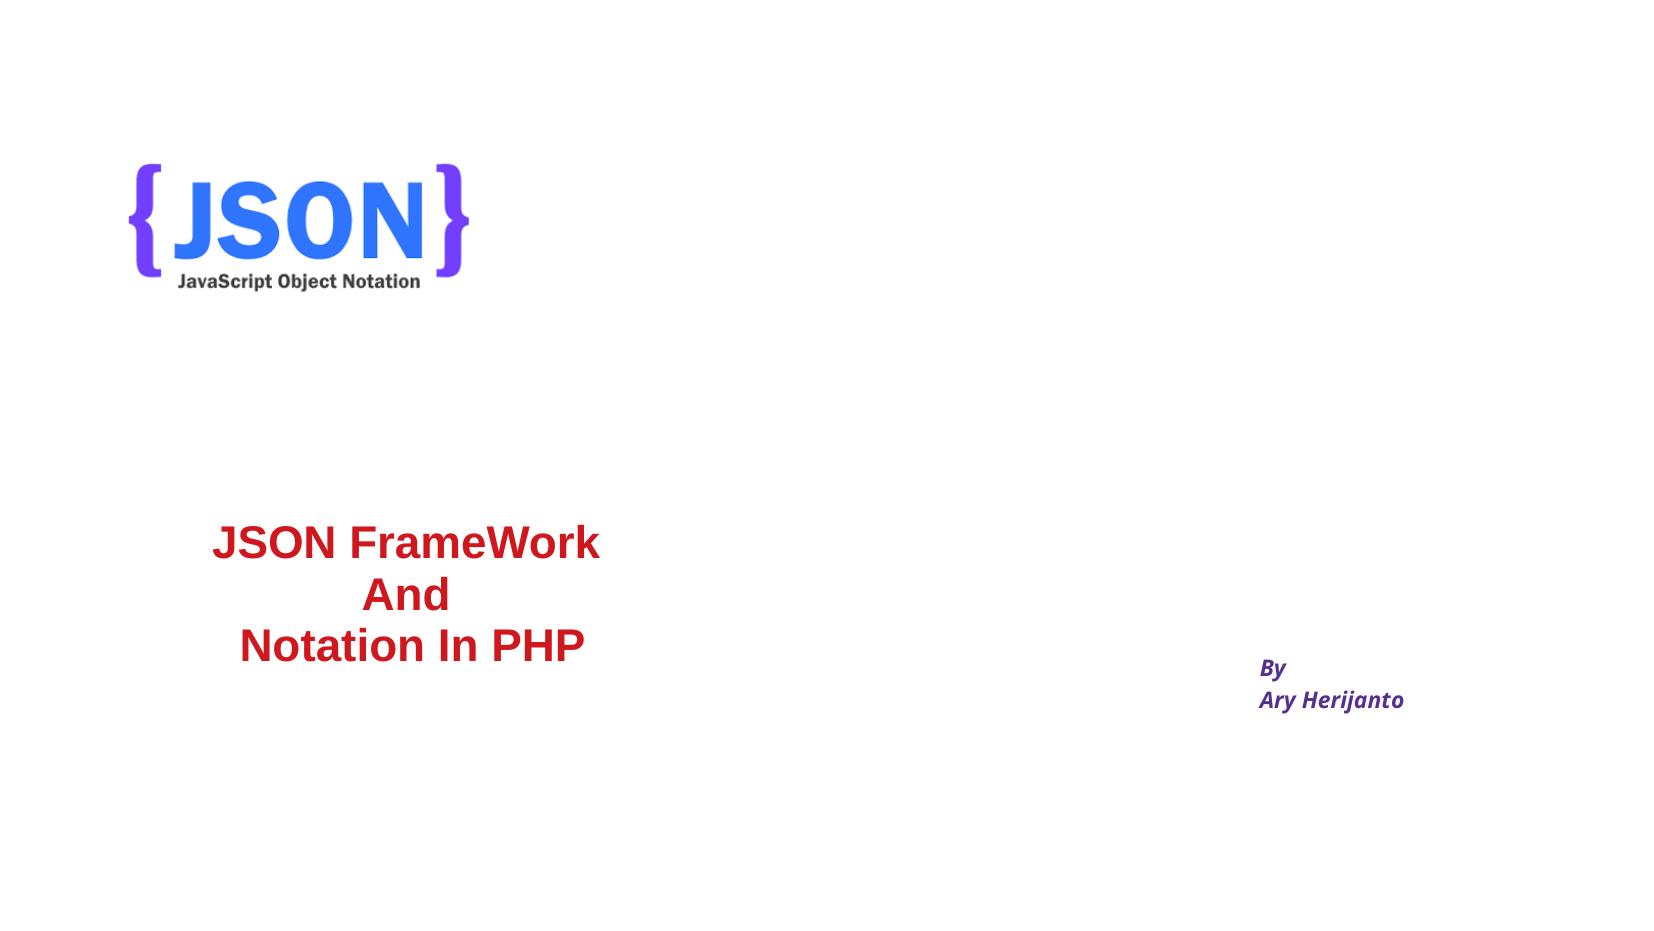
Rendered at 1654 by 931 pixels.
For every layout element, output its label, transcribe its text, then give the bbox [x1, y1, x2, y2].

text_box By Ary Herijanto [1245, 645, 1576, 718]
text_box JSON FrameWork And Notation In PHP [150, 510, 676, 730]
picture [117, 156, 481, 301]
